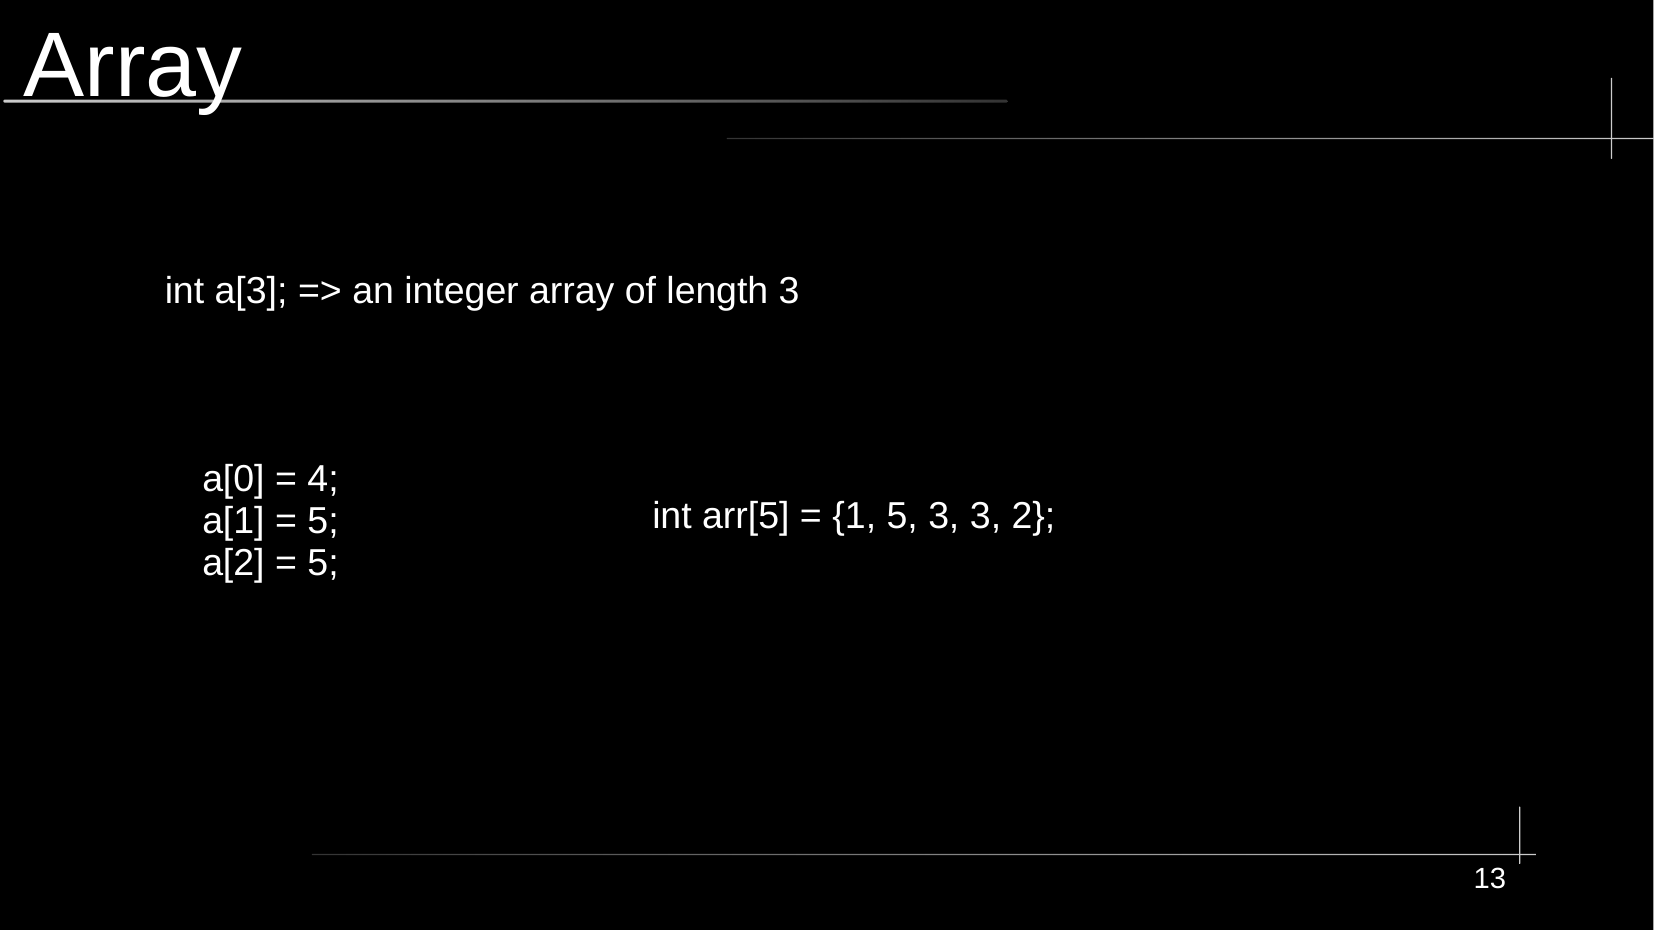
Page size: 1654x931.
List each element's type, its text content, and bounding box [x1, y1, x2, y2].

title Array [23, 11, 1589, 119]
text_box int arr[5] = {1, 5, 3, 3, 2}; [637, 487, 1071, 545]
text_box int a[3]; => an integer array of length 3 [150, 262, 816, 320]
text_box a[0] = 4; a[1] = 5; a[2] = 5; [187, 450, 365, 591]
